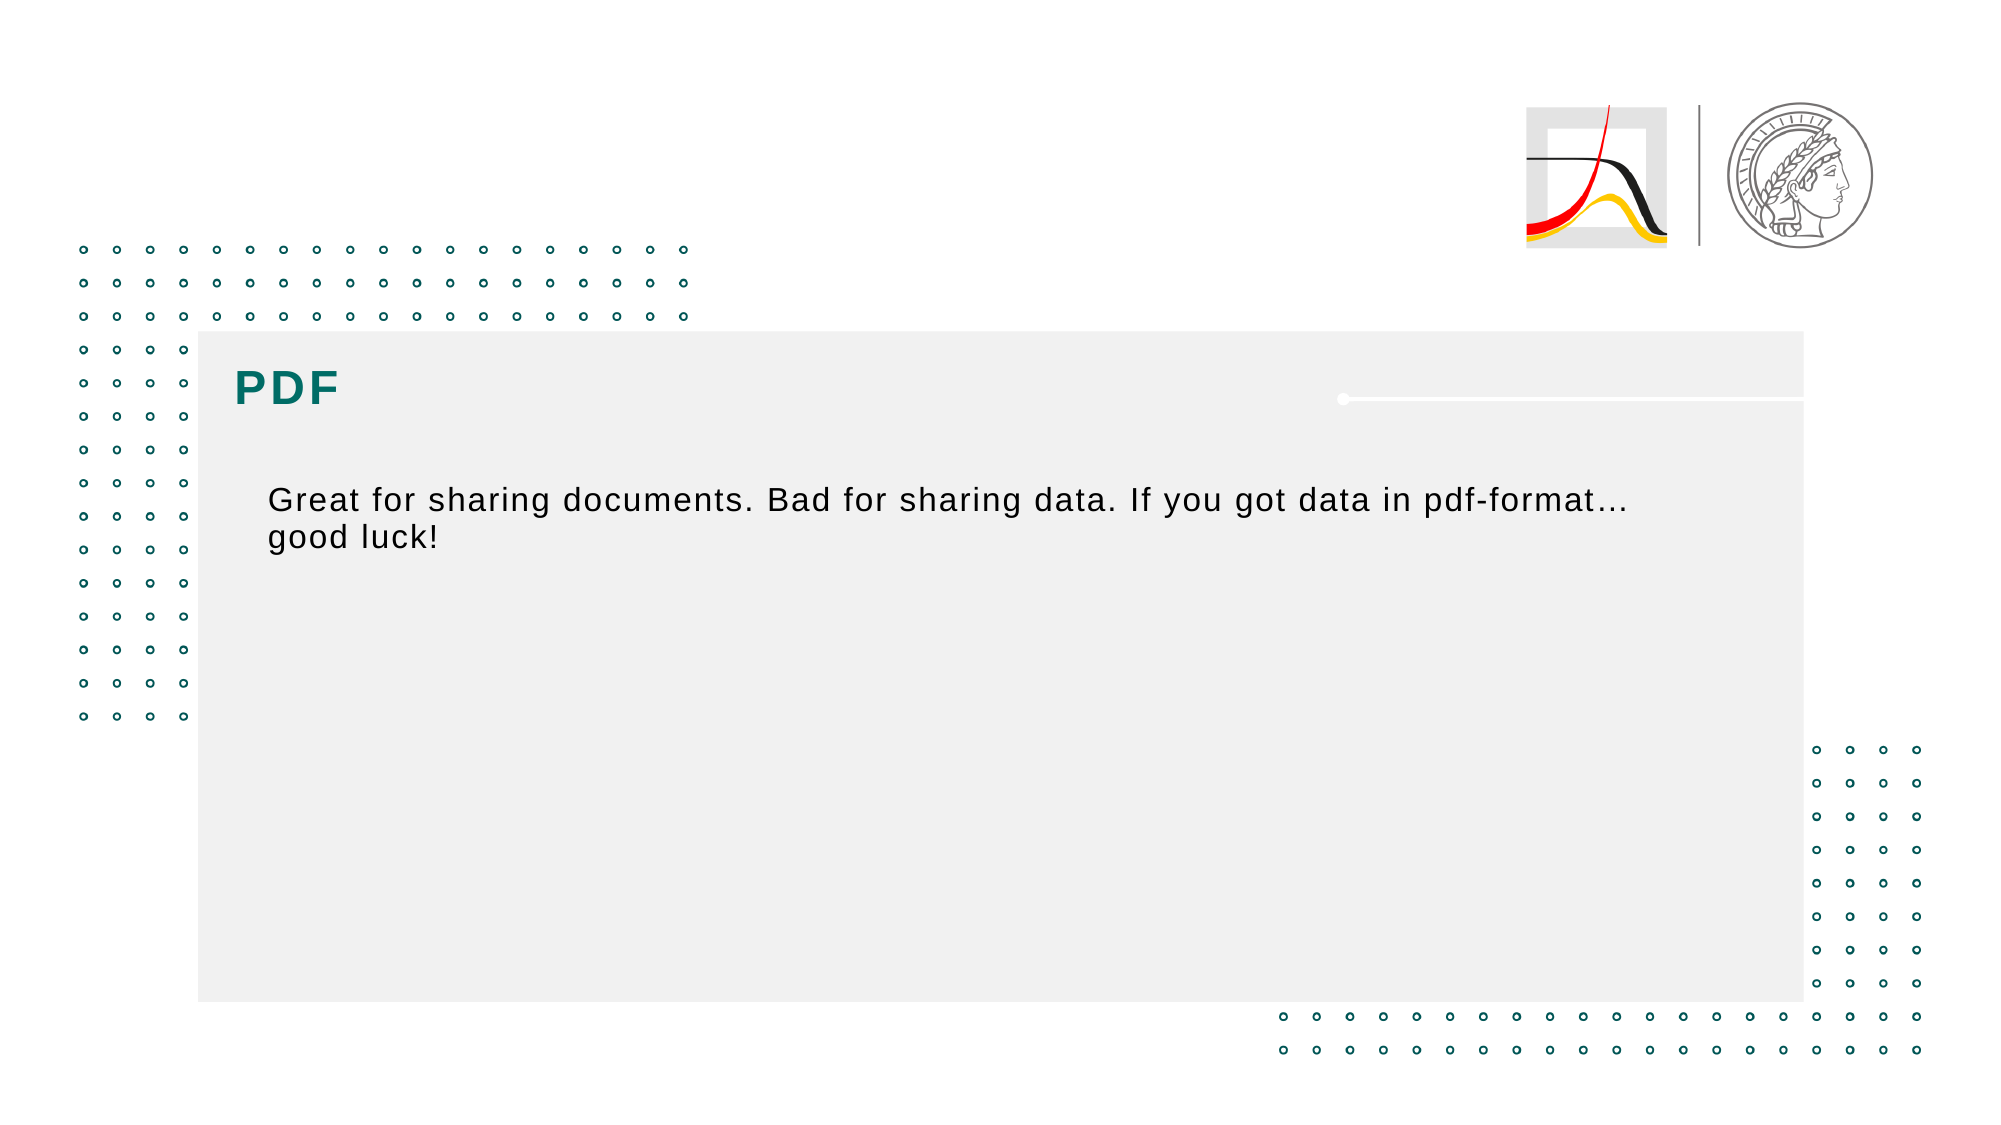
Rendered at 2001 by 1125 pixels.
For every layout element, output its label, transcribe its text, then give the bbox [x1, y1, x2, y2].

title PDF [234, 360, 1764, 449]
text_box Great for sharing documents. Bad for sharing data. If you got data in pdf-format… good luck! [253, 473, 1729, 1003]
picture [0, 0, 2001, 1125]
